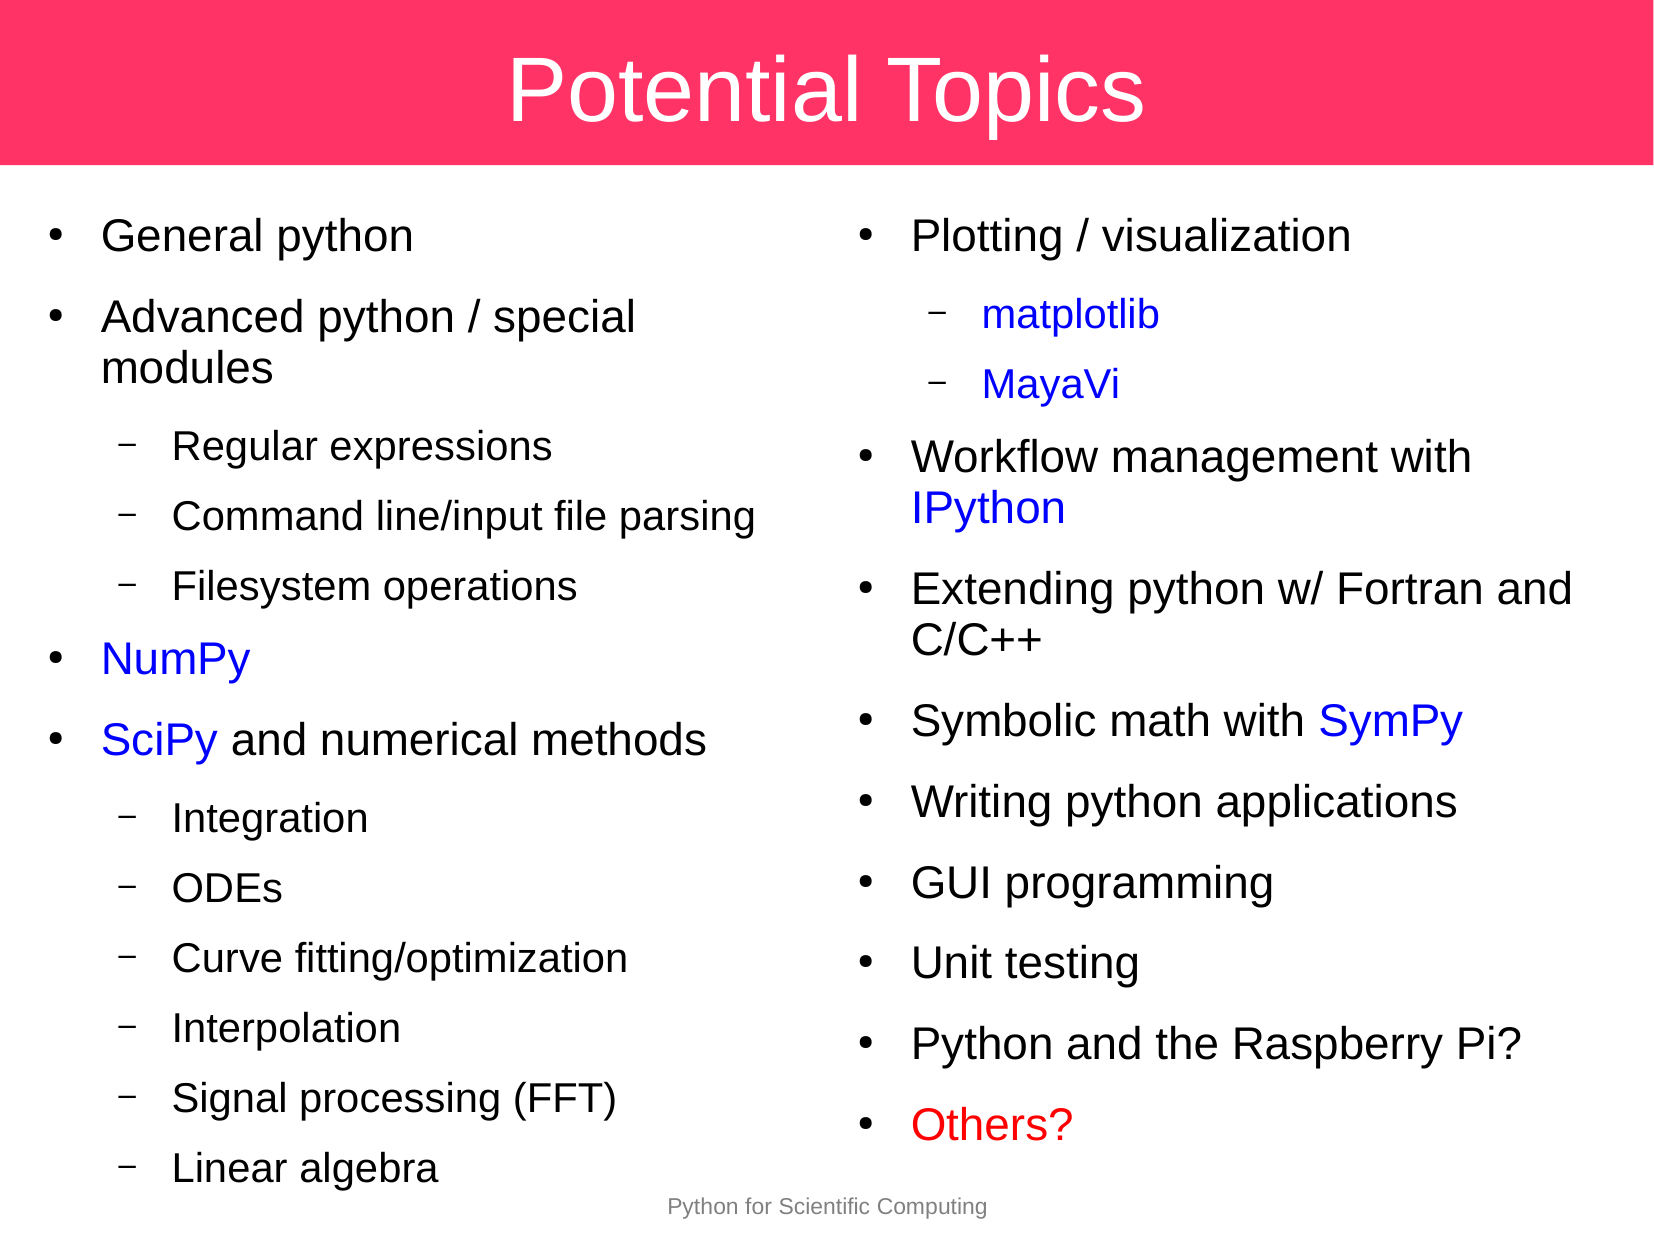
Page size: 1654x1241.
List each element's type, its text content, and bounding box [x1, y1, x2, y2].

list General python Advanced python / special modules Regular expressions Command line/input file parsing Filesystem operations NumPy SciPy and numerical methods Integration ODEs Curve fitting/optimization Interpolation Signal processing (FFT) Linear algebra [30, 210, 796, 1216]
list Plotting / visualization matplotlib MayaVi Workflow management with IPython Extending python w/ Fortran and C/C++ Symbolic math with SymPy Writing python applications GUI programming Unit testing Python and the Raspberry Pi? Others? [840, 210, 1606, 1171]
title Potential Topics [82, 31, 1571, 148]
